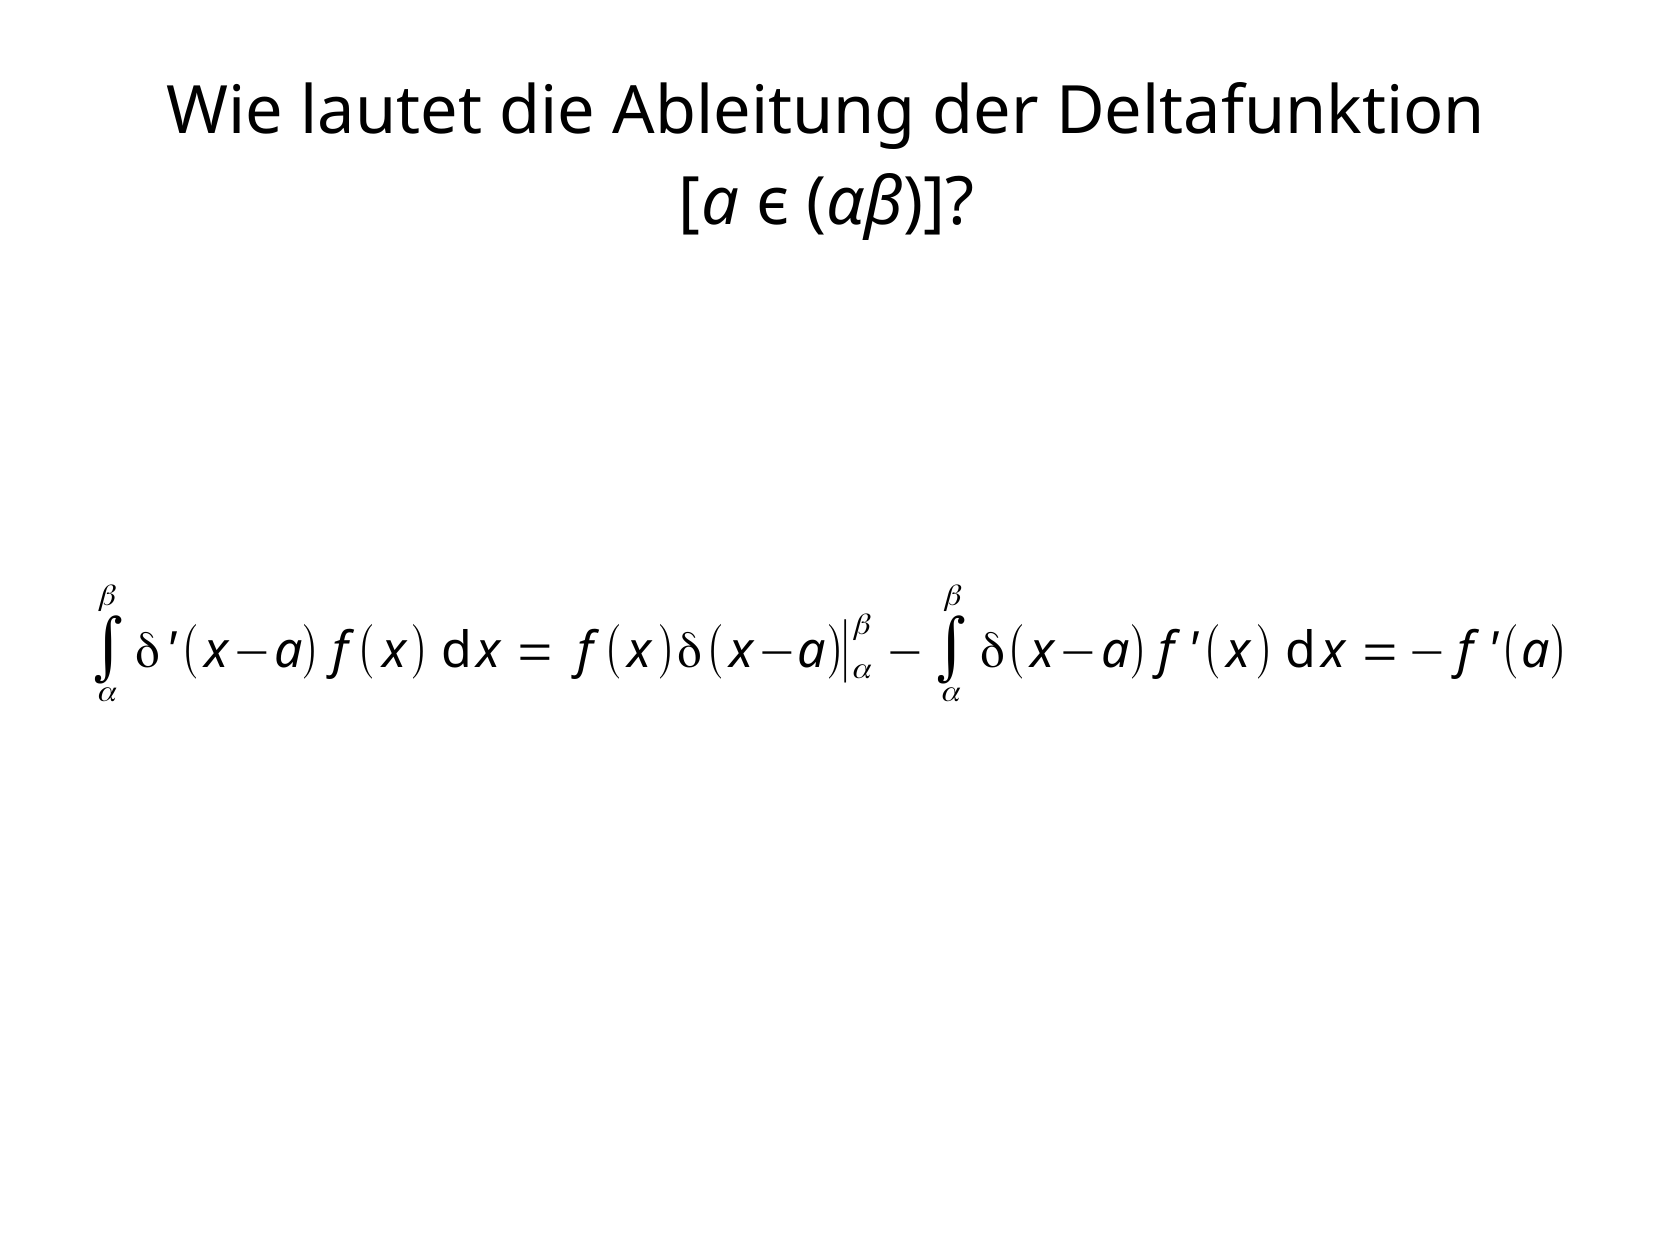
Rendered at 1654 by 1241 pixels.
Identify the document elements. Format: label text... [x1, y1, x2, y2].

chart [80, 583, 1573, 705]
title Wie lautet die Ableitung der Deltafunktion [a ϵ (αβ)]? [82, 49, 1571, 257]
